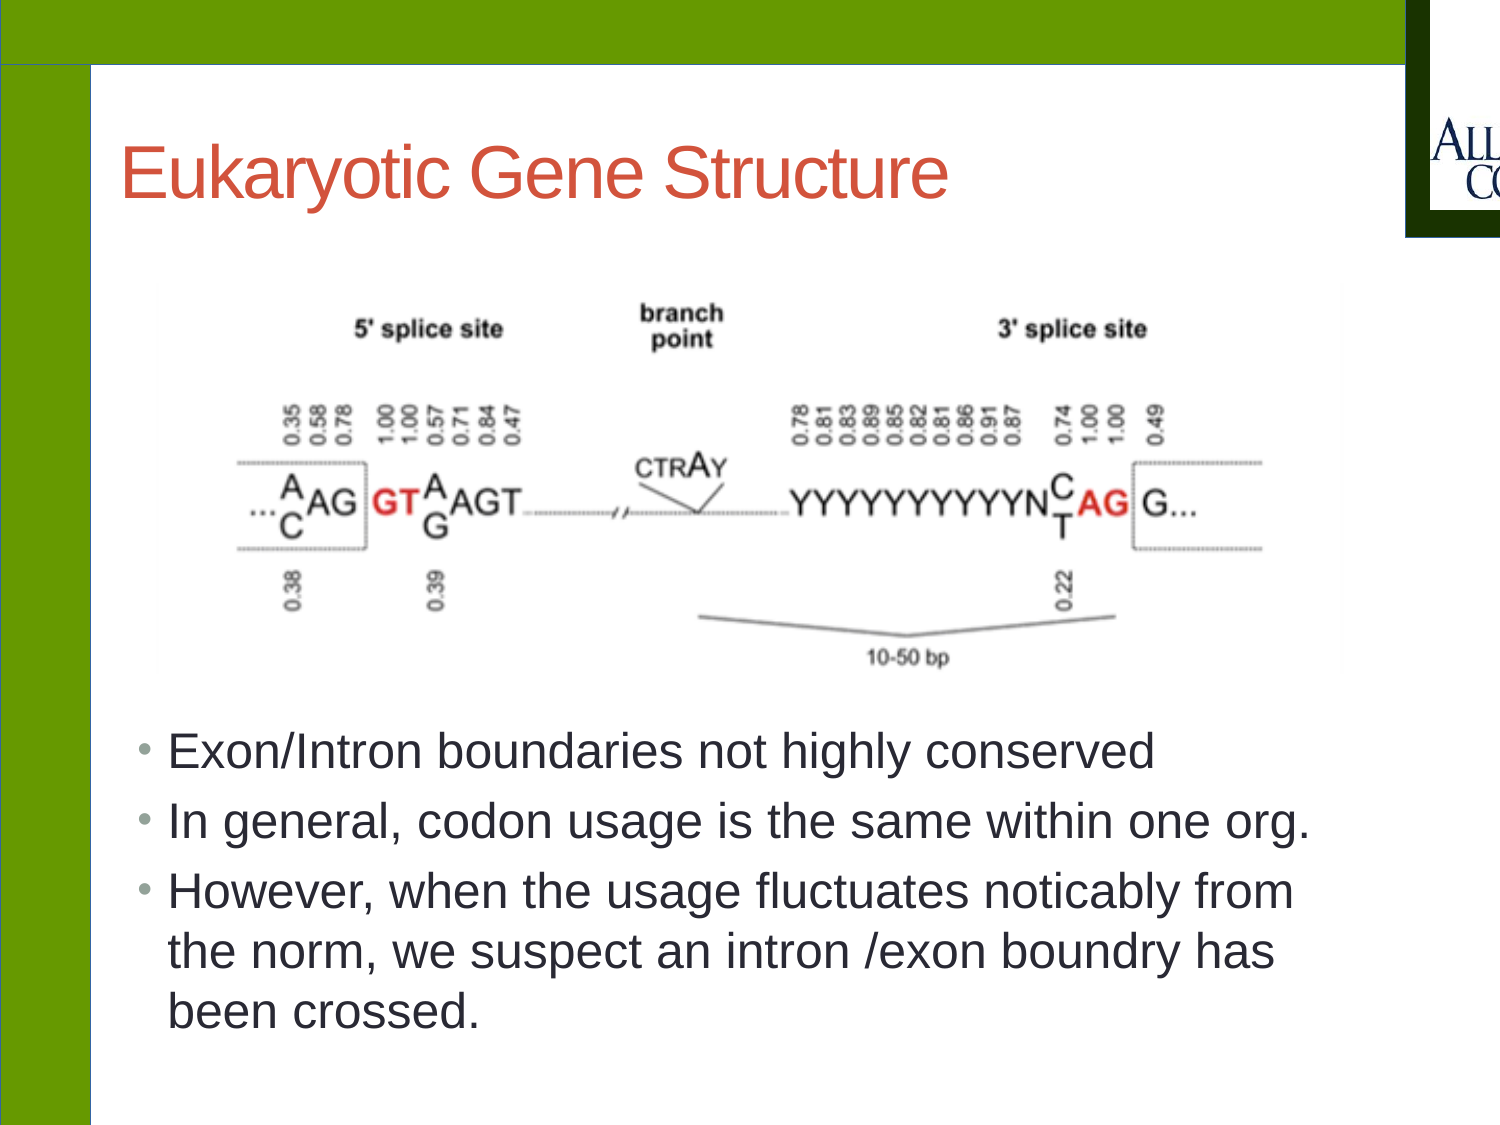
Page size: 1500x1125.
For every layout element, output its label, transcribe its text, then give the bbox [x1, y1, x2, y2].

text_box [0, 0, 1430, 1125]
list Exon/Intron boundaries not highly conserved In general, codon usage is the same within one org. However, when the usage fluctuates noticably from the norm, we suspect an intron /exon boundry has been crossed. [122, 711, 1374, 1096]
picture [156, 283, 1344, 674]
picture [1430, 0, 1500, 210]
text_box [1455, 210, 1500, 238]
title Eukaryotic Gene Structure [104, 87, 1455, 251]
